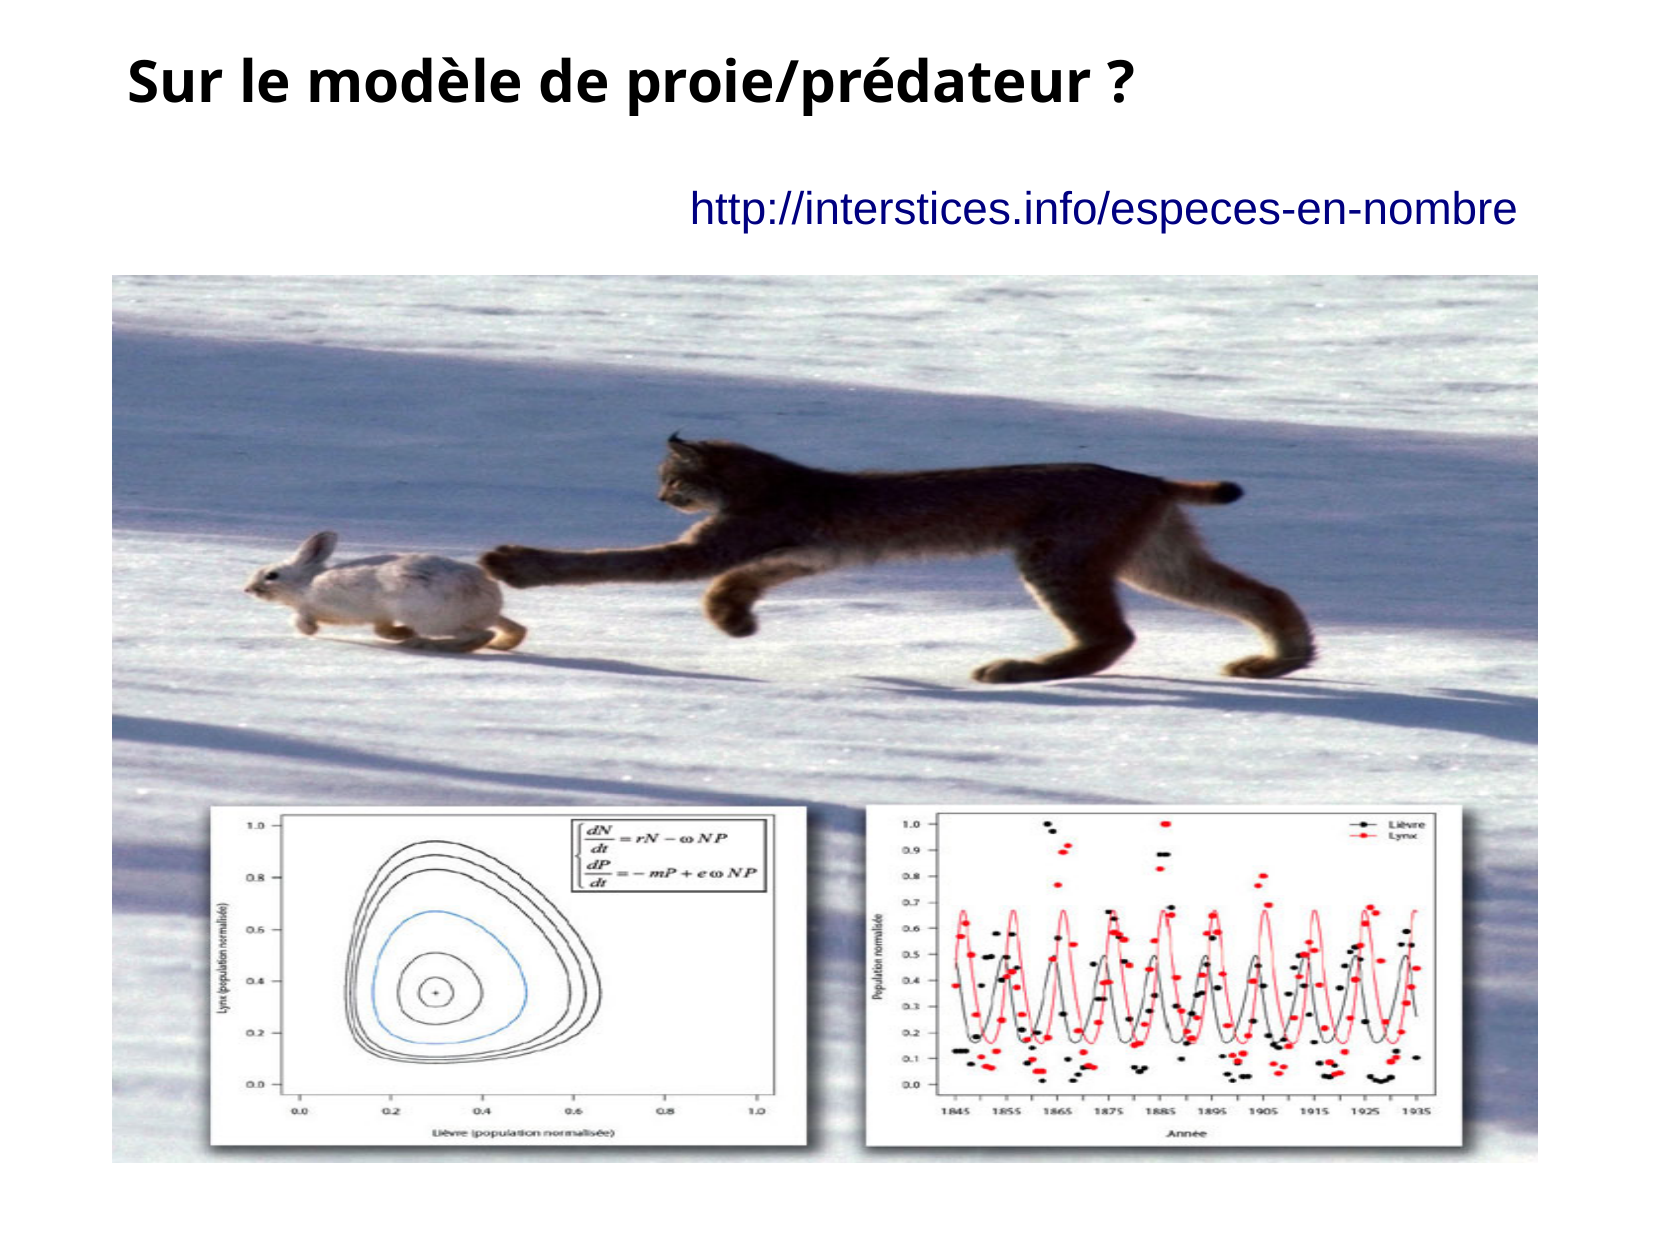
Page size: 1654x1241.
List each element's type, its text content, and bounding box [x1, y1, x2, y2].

text_box Sur le modèle de proie/prédateur ? [112, 33, 1576, 124]
text_box http://interstices.info/especes-en-nombre [675, 175, 1654, 263]
picture [112, 275, 1538, 1163]
